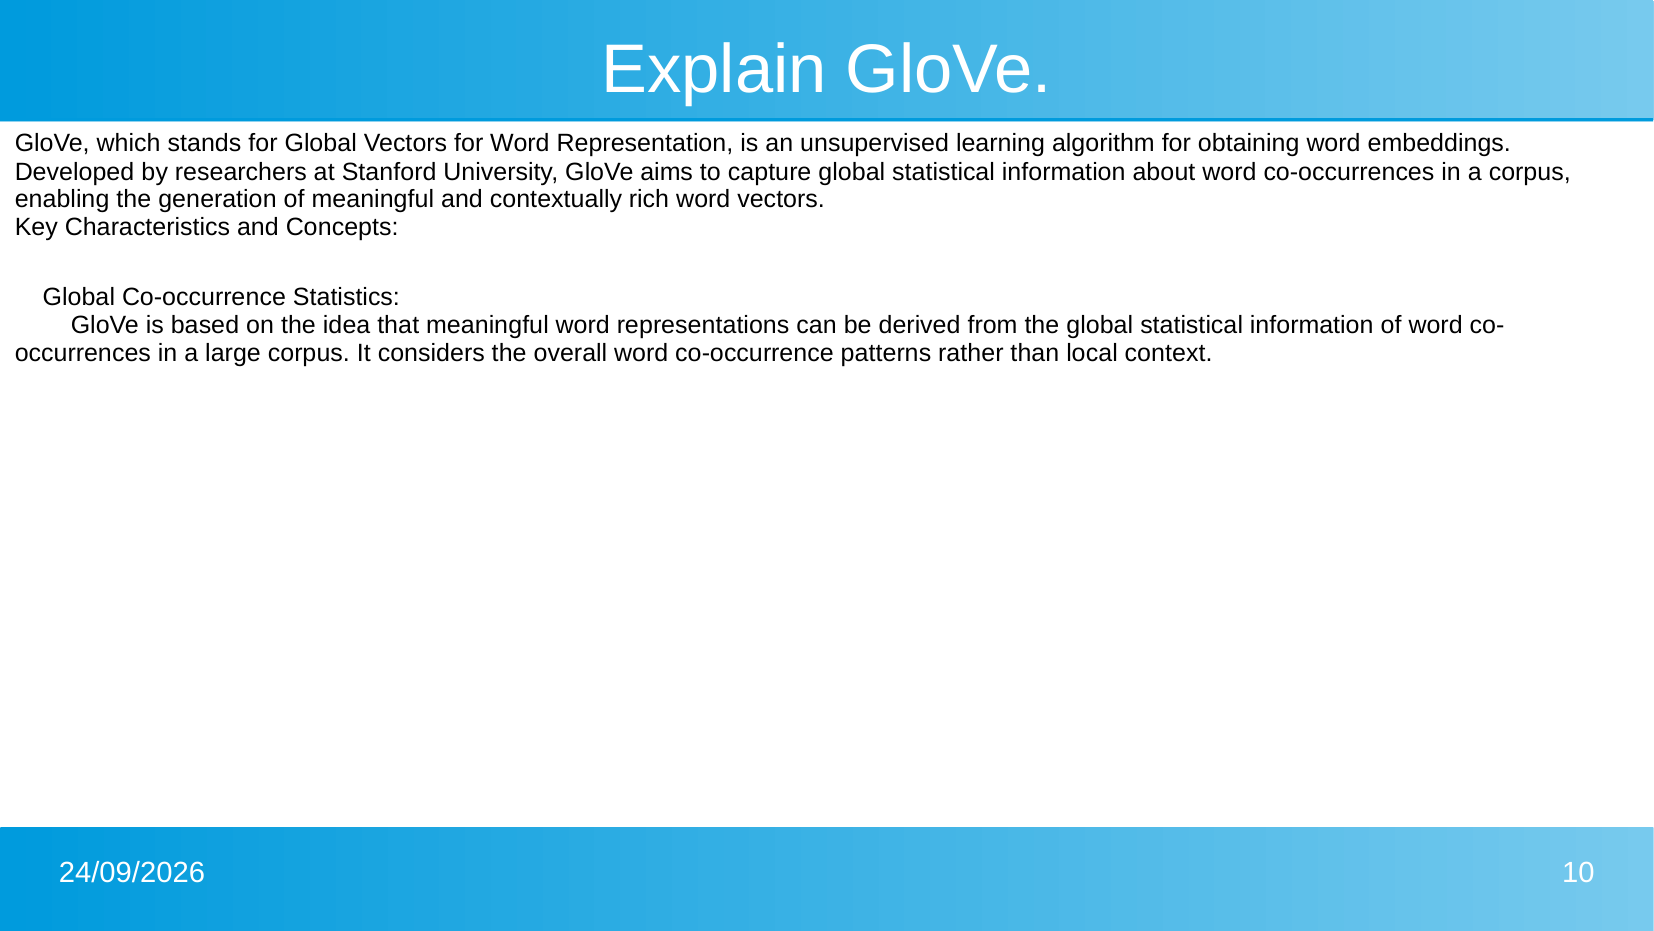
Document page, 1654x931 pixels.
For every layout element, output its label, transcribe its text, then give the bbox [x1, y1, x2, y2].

title Explain GloVe. [59, 29, 1595, 108]
text_box GloVe, which stands for Global Vectors for Word Representation, is an unsupervised learning algorithm for obtaining word embeddings. Developed by researchers at Stanford University, GloVe aims to capture global statistical information about word co-occurrences in a corpus, enabling the generation of meaningful and contextually rich word vectors. Key Characteristics and Concepts: Global Co-occurrence Statistics: GloVe is based on the idea that meaningful word representations can be derived from the global statistical information of word co-occurrences in a large corpus. It considers the overall word co-occurrence patterns rather than local context. [0, 121, 1654, 931]
